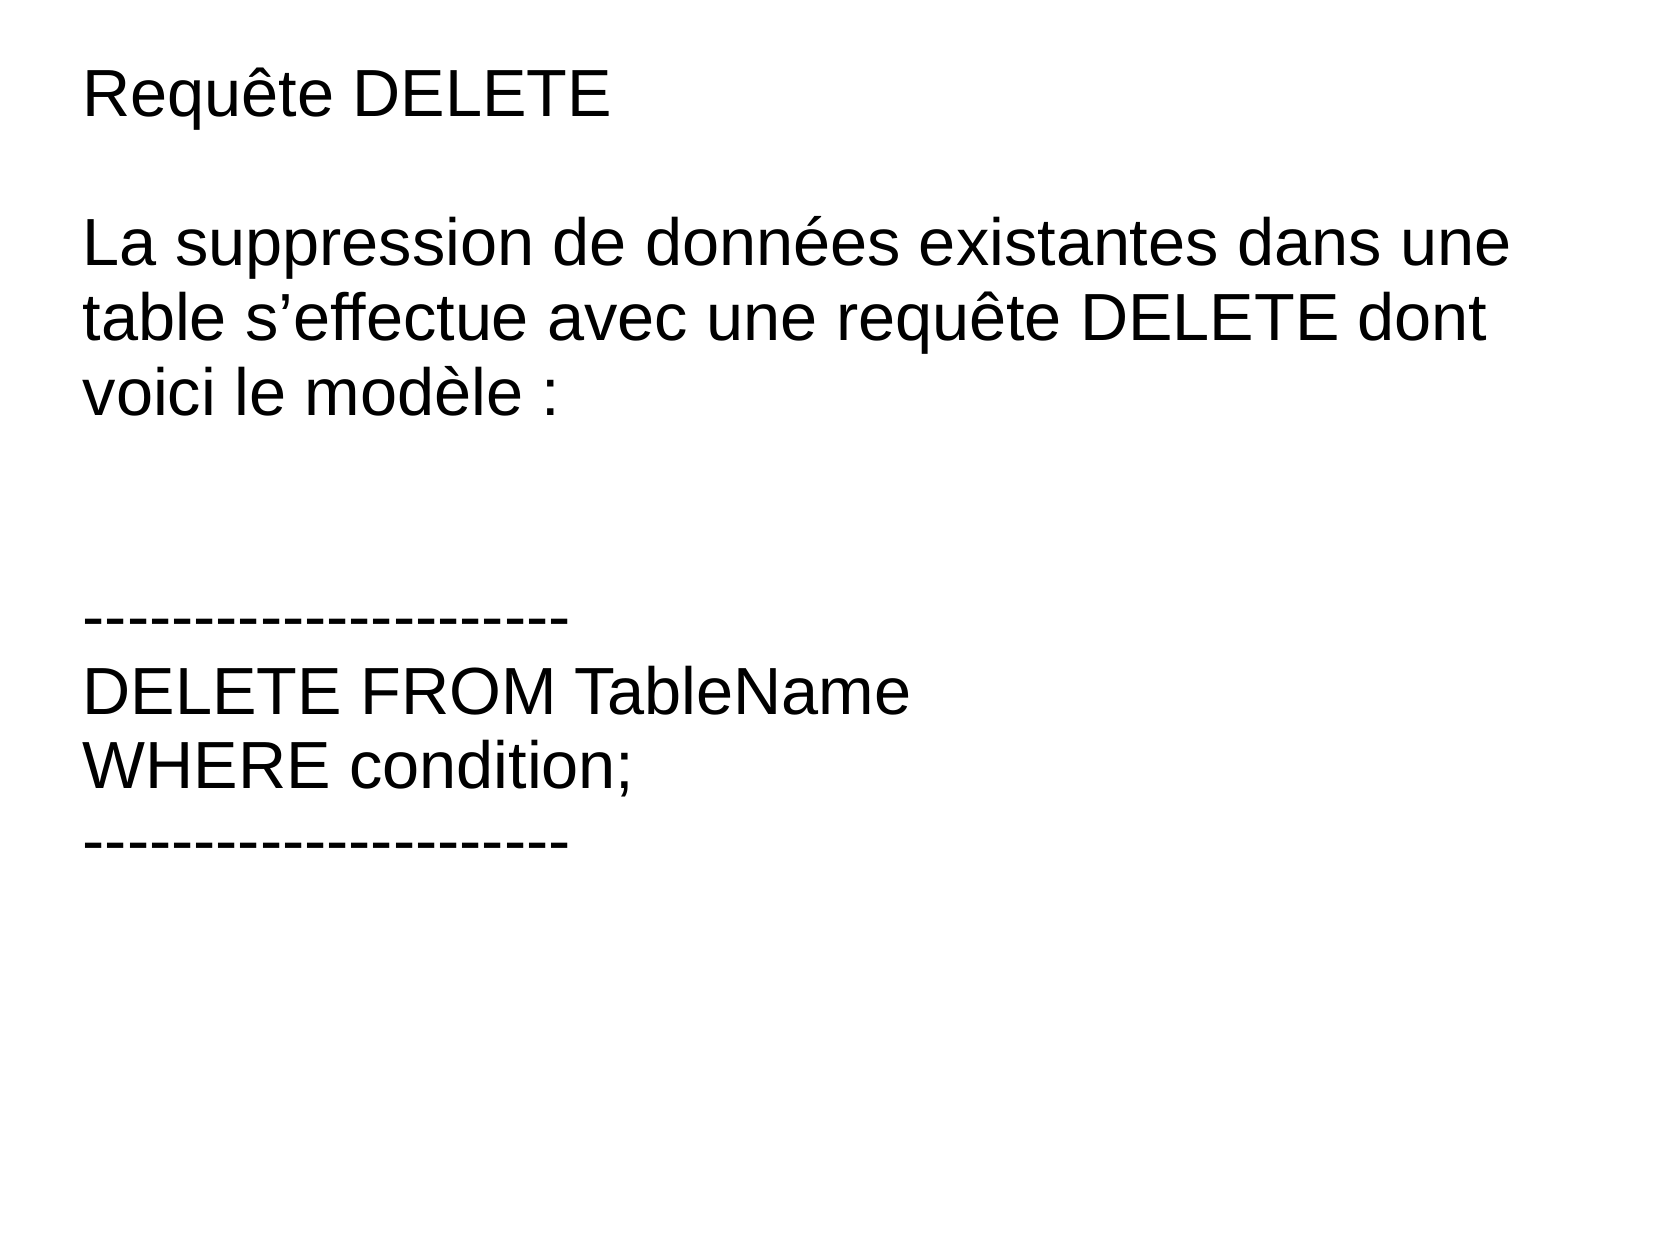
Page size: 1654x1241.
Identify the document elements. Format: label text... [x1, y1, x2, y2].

subtitle Requête DELETE La suppression de données existantes dans une table s’effectue avec une requête DELETE dont voici le modèle : ---------------------- DELETE FROM TableName WHERE condition; ---------------------- [82, 49, 1571, 1109]
